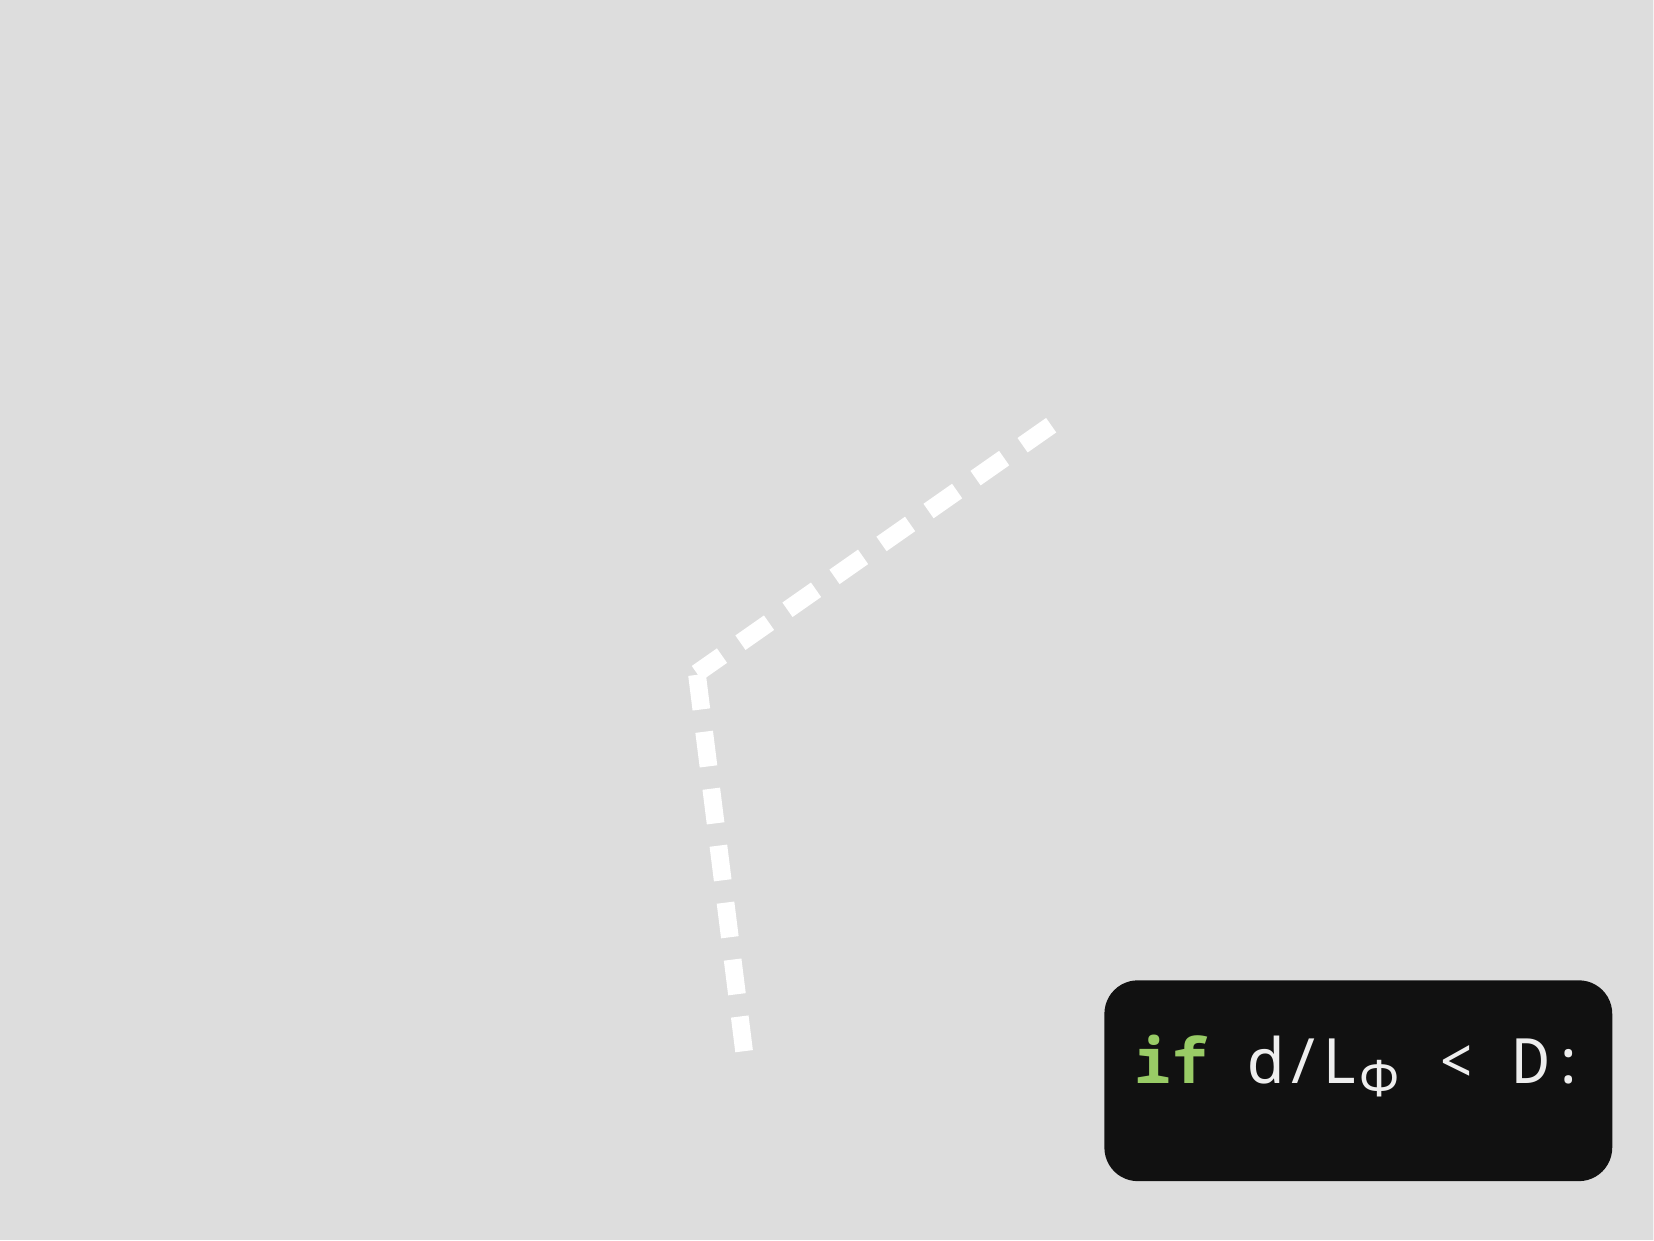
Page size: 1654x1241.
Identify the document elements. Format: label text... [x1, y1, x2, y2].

picture [0, 317, 1654, 1241]
text_box [1104, 980, 1613, 1182]
text_box if d/LФ < D: [1119, 1009, 1585, 1168]
